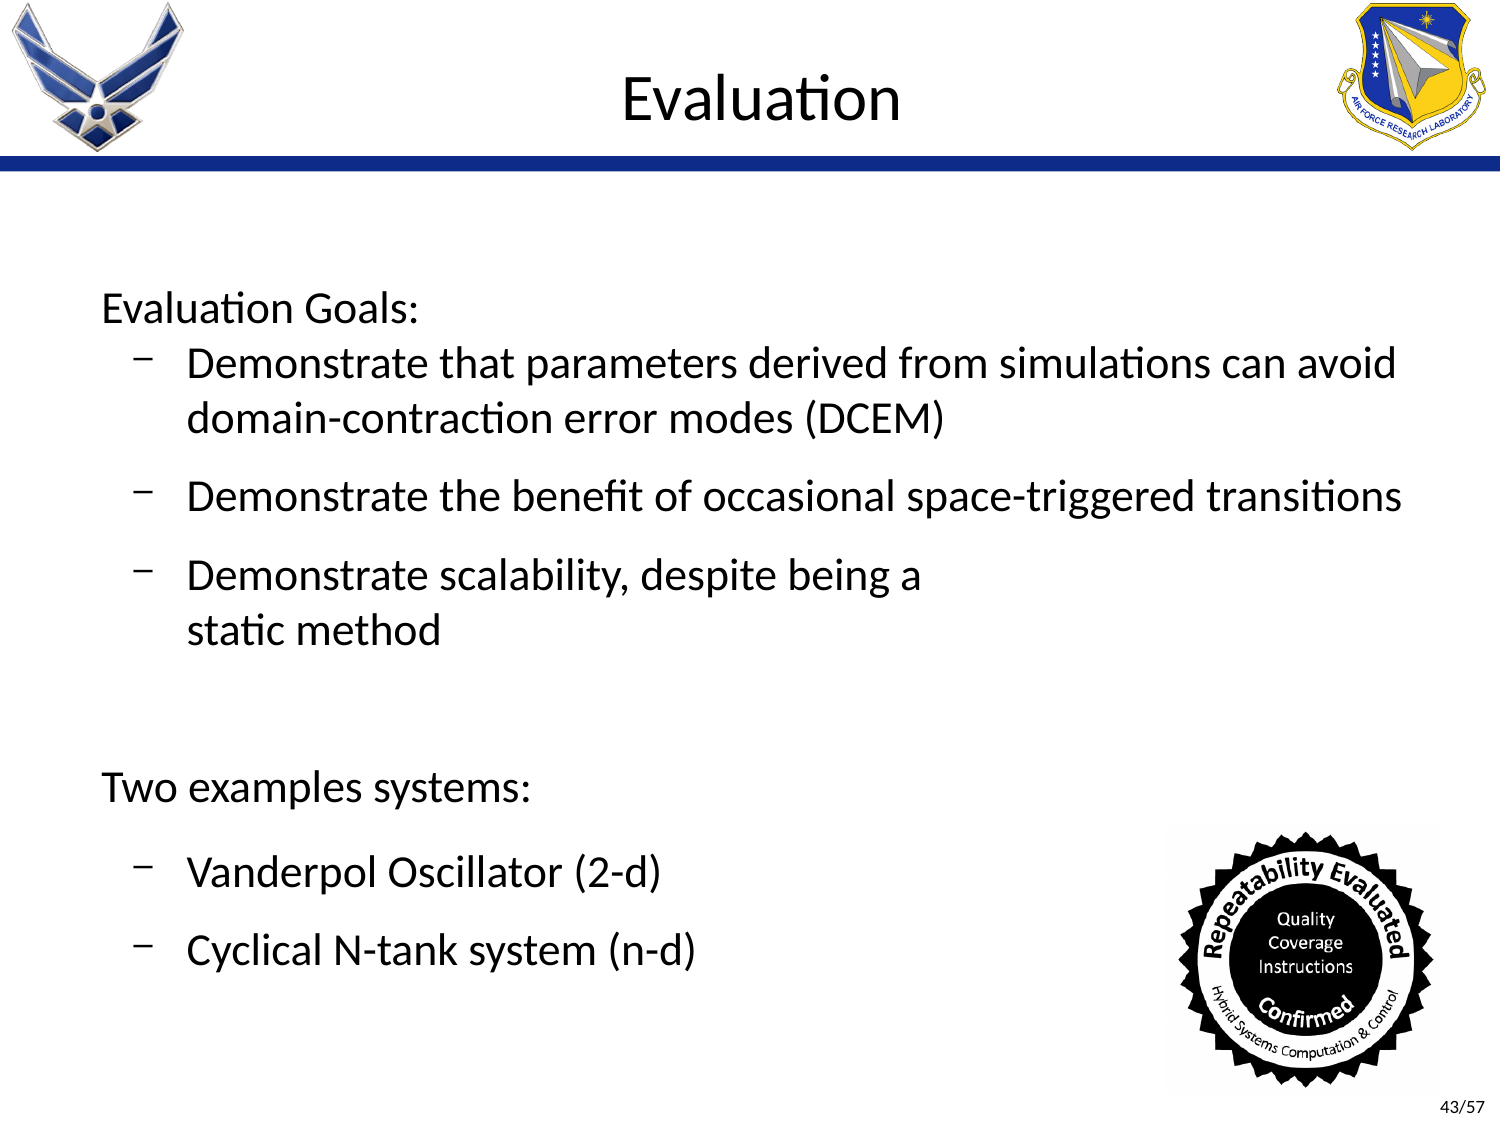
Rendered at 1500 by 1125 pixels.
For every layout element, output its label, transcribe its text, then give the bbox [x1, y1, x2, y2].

picture [1438, 3, 1486, 151]
picture [1165, 824, 1441, 1096]
list Evaluation Goals: Demonstrate that parameters derived from simulations can avoid domain-contraction error modes (DCEM) Demonstrate the benefit of occasional space-triggered transitions Demonstrate scalability, despite being a static method Two examples systems: Vanderpol Oscillator (2-d) Cyclical N-tank system (n-d) [30, 270, 1426, 1051]
picture [2, 0, 87, 156]
title Evaluation [87, 0, 1438, 188]
